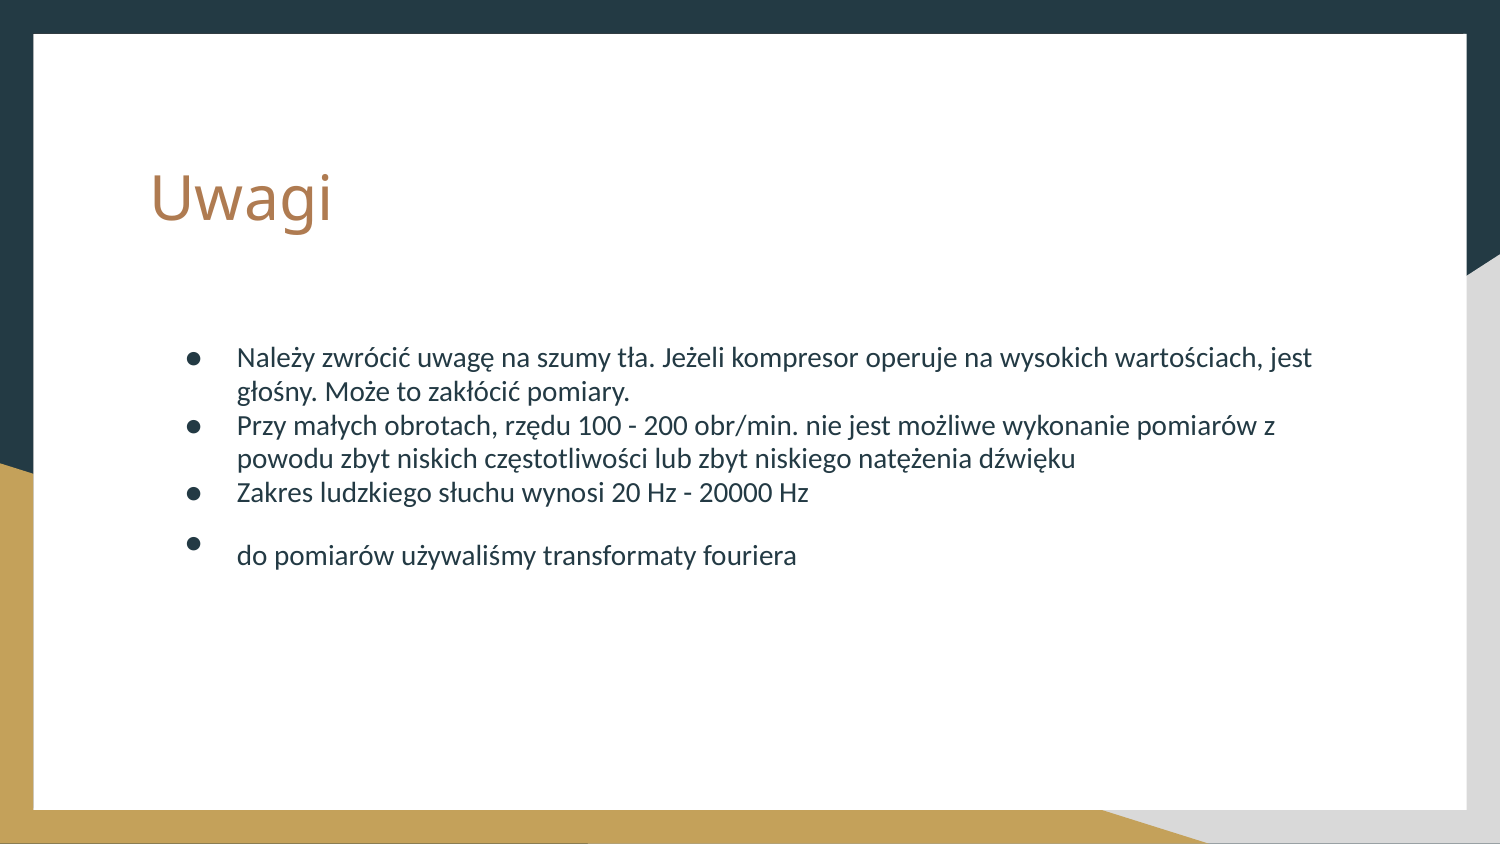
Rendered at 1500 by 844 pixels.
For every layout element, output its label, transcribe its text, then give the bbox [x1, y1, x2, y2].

title Uwagi [134, 138, 1366, 296]
list Należy zwrócić uwagę na szumy tła. Jeżeli kompresor operuje na wysokich wartościach, jest głośny. Może to zakłócić pomiary. Przy małych obrotach, rzędu 100 - 200 obr/min. nie jest możliwe wykonanie pomiarów z powodu zbyt niskich częstotliwości lub zbyt niskiego natężenia dźwięku Zakres ludzkiego słuchu wynosi 20 Hz - 20000 Hz do pomiarów używaliśmy transformaty fouriera [146, 326, 1379, 729]
